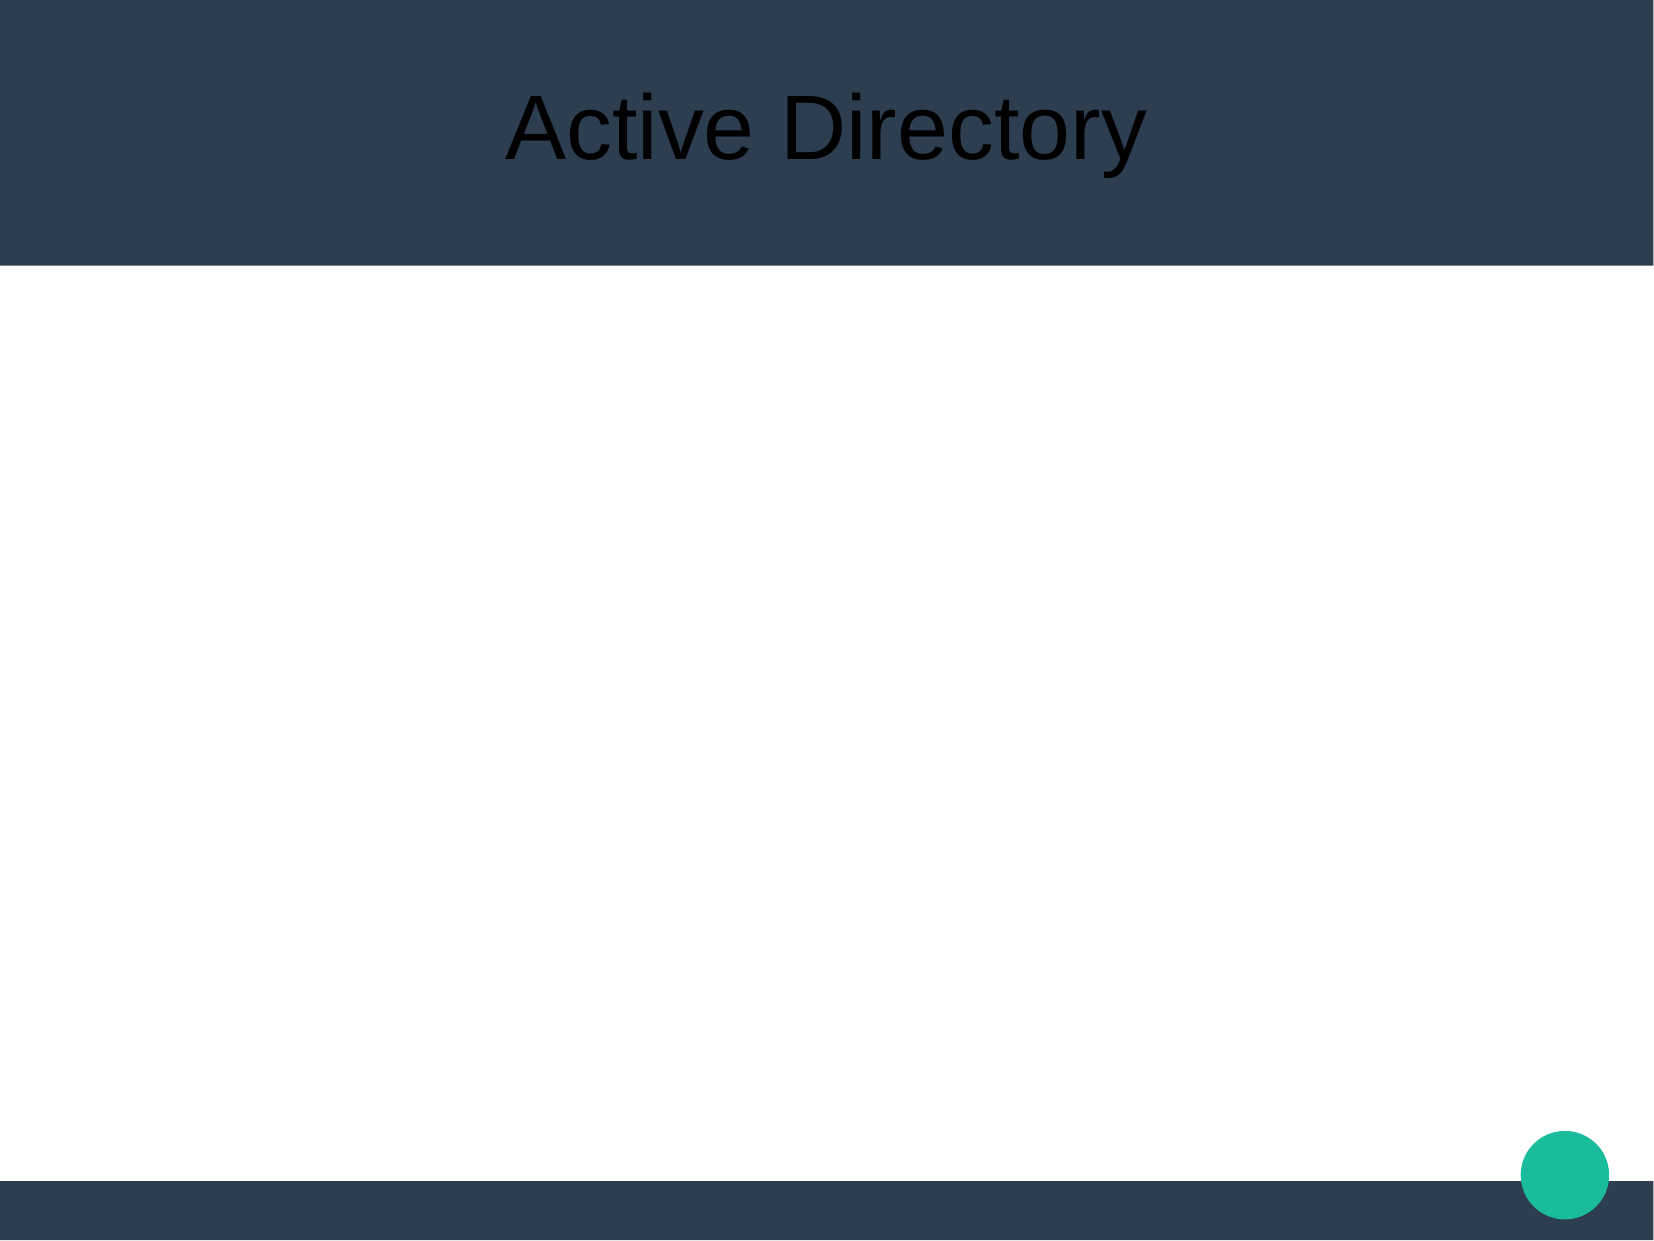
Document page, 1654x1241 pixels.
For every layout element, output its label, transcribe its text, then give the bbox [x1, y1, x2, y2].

title Active Directory [59, 49, 1595, 207]
